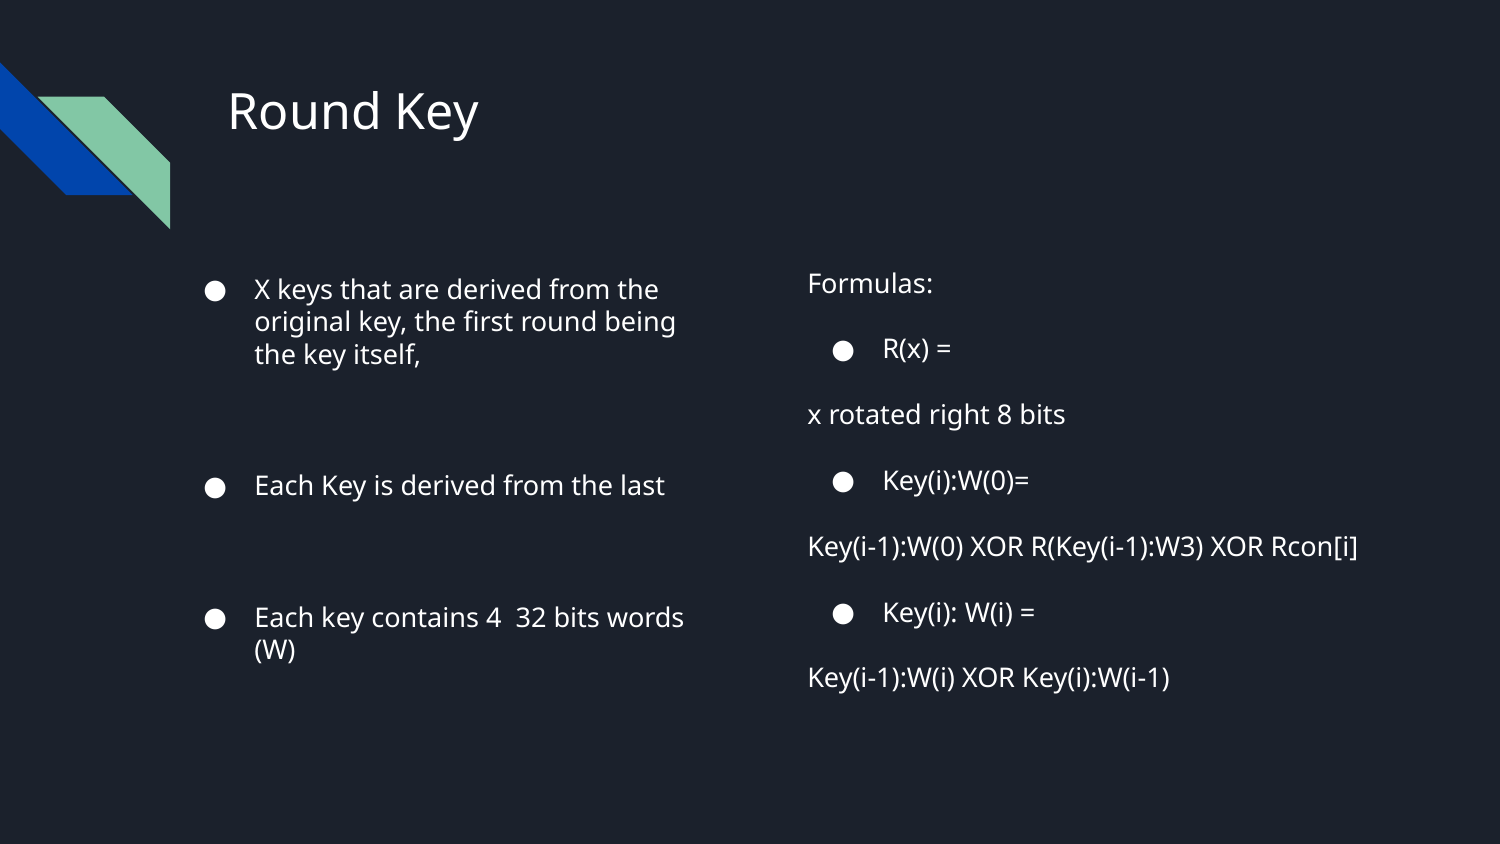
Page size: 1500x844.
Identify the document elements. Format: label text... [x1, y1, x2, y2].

list Formulas: R(x) = x rotated right 8 bits Key(i):W(0)= Key(i-1):W(0) XOR R(Key(i-1):W3) XOR Rcon[i] Key(i): W(i) = Key(i-1):W(i) XOR Key(i):W(i-1) [792, 251, 1437, 761]
title Round Key [212, 64, 1368, 215]
list X keys that are derived from the original key, the first round being the key itself, Each Key is derived from the last Each key contains 4 32 bits words (W) [164, 257, 723, 735]
